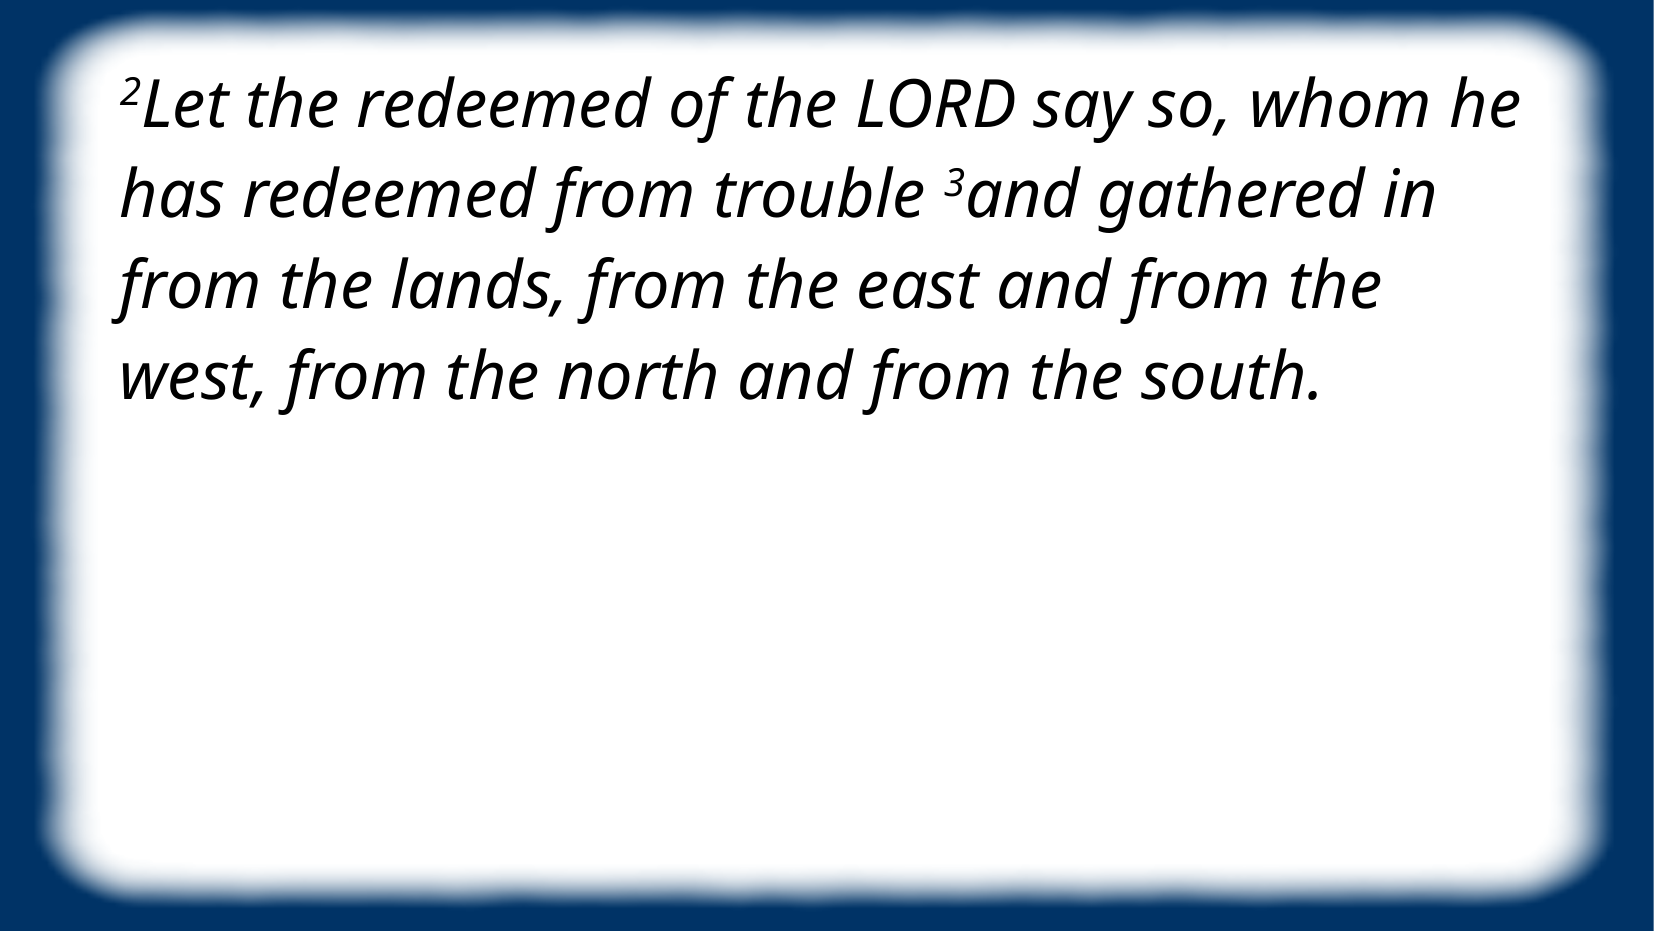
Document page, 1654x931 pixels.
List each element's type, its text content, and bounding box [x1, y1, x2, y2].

picture [0, 0, 1654, 931]
text_box 2Let the redeemed of the LORD say so, whom he has redeemed from trouble 3and gathered in from the lands, from the east and from the west, from the north and from the south. [105, 48, 1546, 419]
